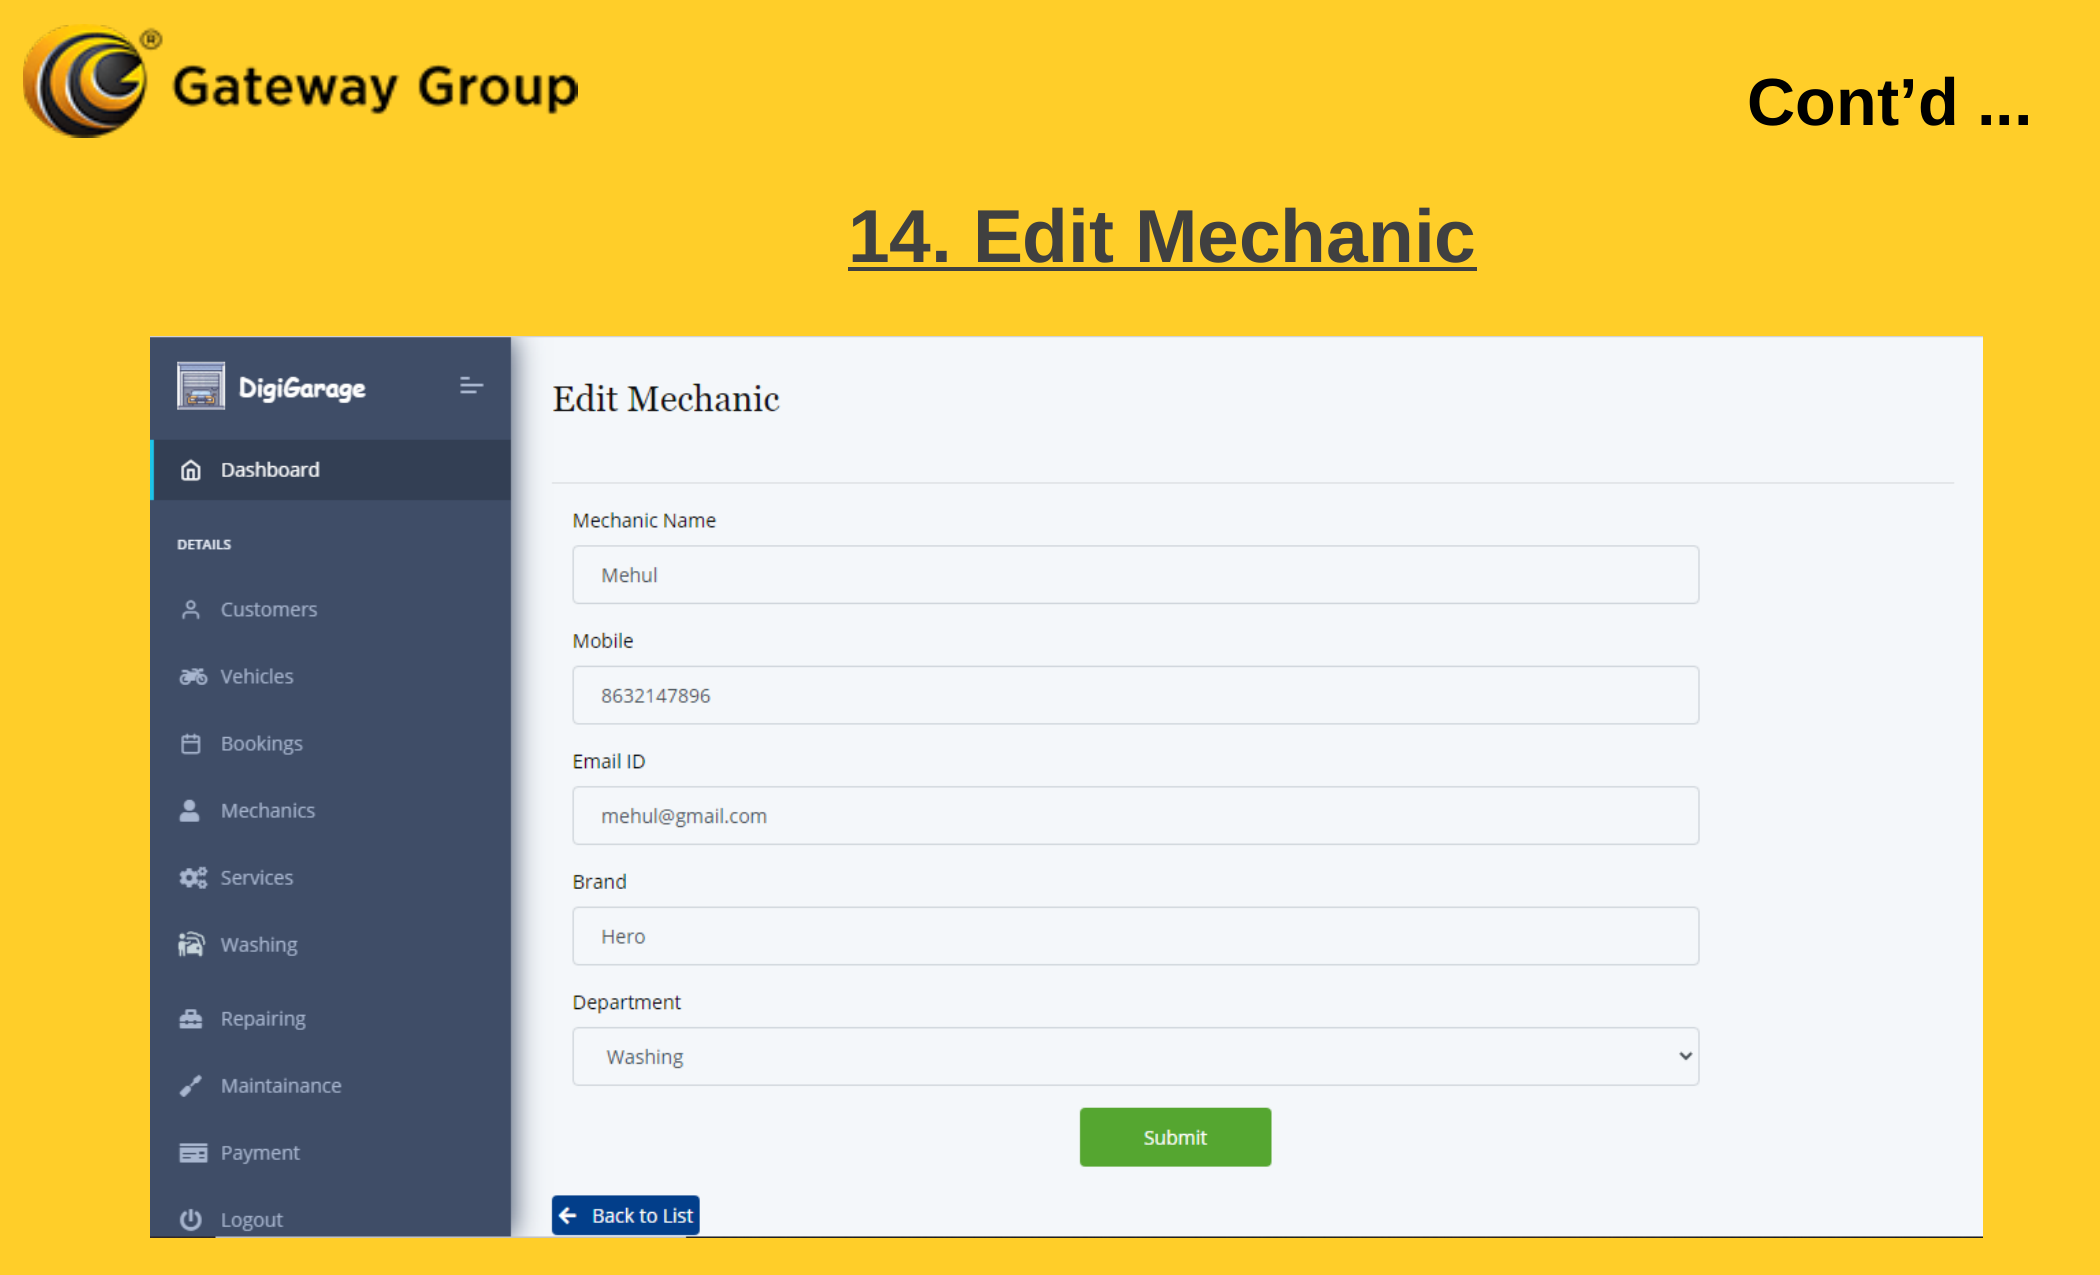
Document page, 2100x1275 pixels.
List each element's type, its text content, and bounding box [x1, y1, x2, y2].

text_box 14. Edit Mechanic [787, 187, 1538, 336]
picture [150, 336, 1983, 1238]
picture [23, 24, 578, 138]
text_box Cont’d ... [1732, 57, 2063, 147]
